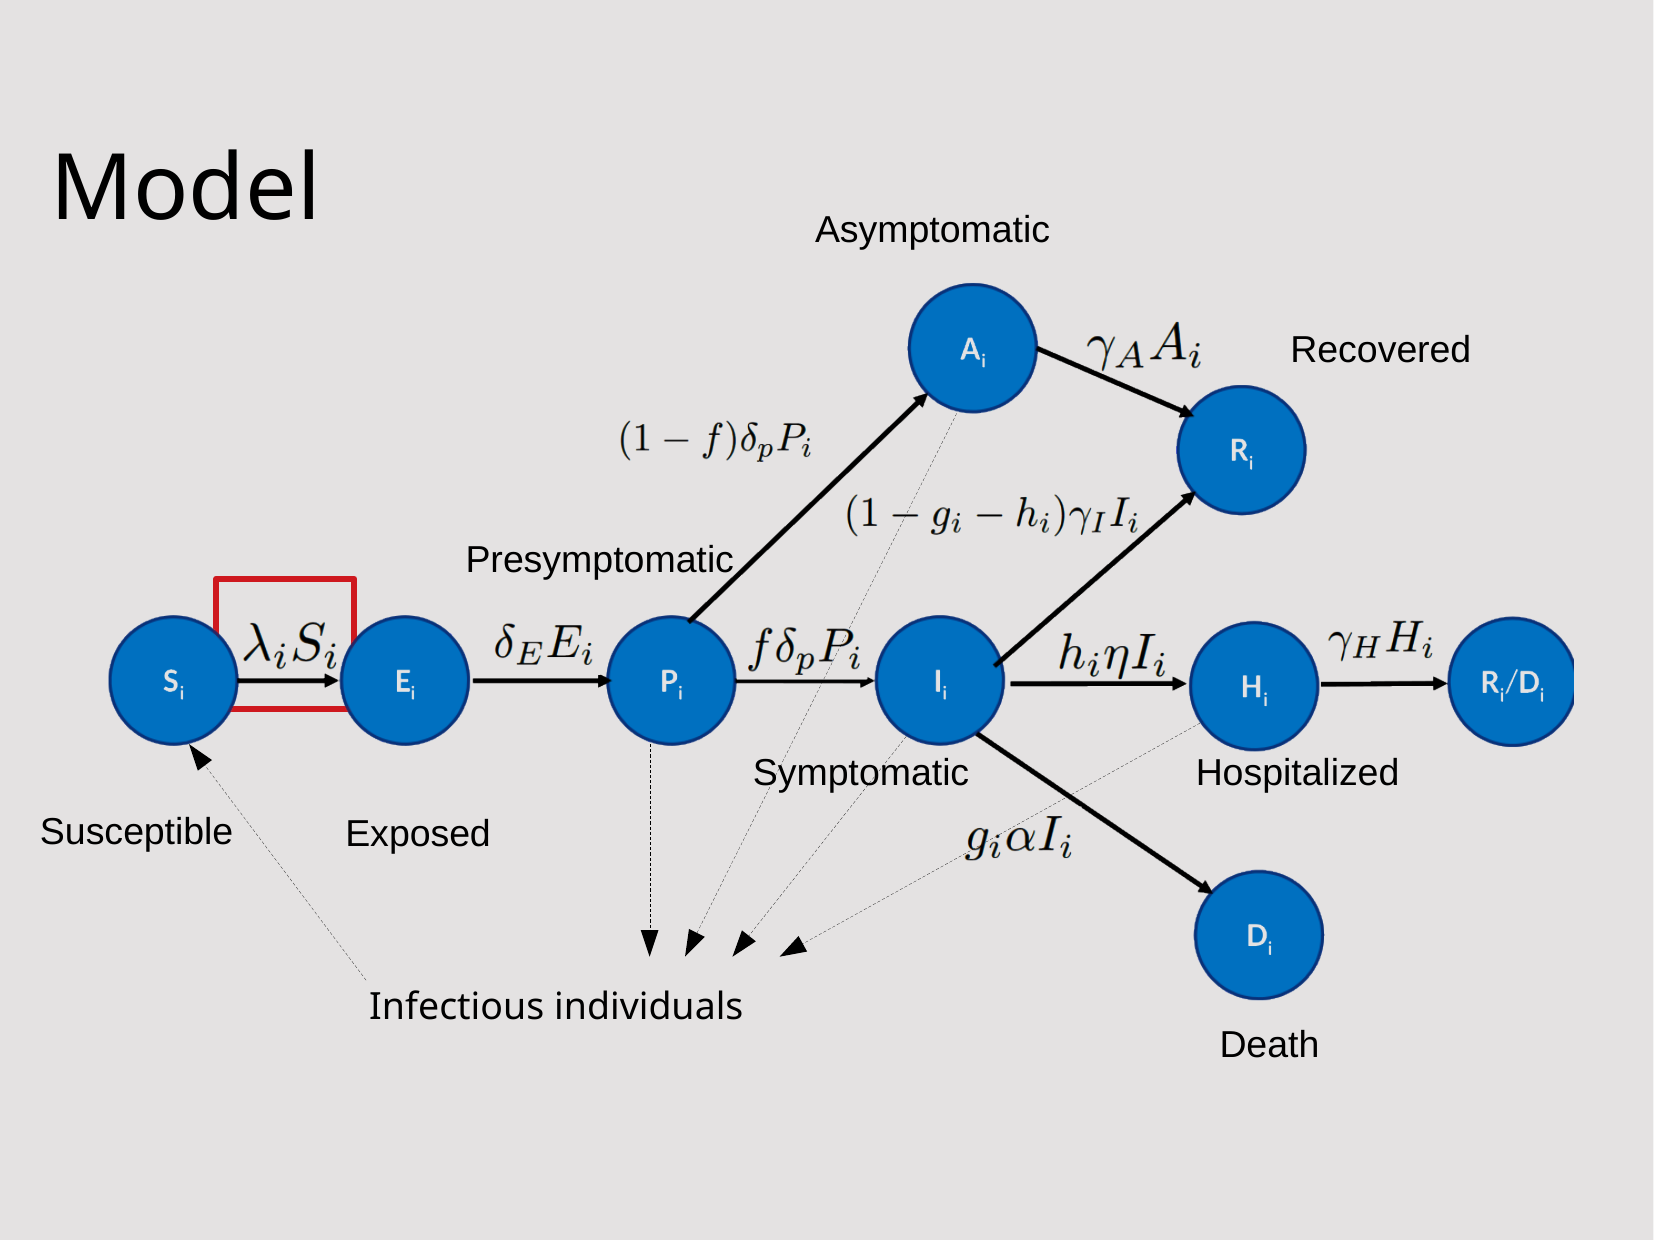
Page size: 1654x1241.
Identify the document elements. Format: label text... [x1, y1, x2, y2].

text_box Asymptomatic [800, 200, 1099, 258]
text_box Presymptomatic [450, 531, 749, 589]
text_box Susceptible [25, 803, 249, 860]
text_box Model [35, 114, 611, 237]
text_box Hospitalized [1181, 744, 1480, 801]
text_box Symptomatic [738, 744, 1037, 801]
text_box Recovered [1275, 321, 1574, 378]
picture [94, 264, 1574, 1096]
text_box Death [1204, 1015, 1503, 1073]
text_box Exposed [330, 805, 506, 863]
